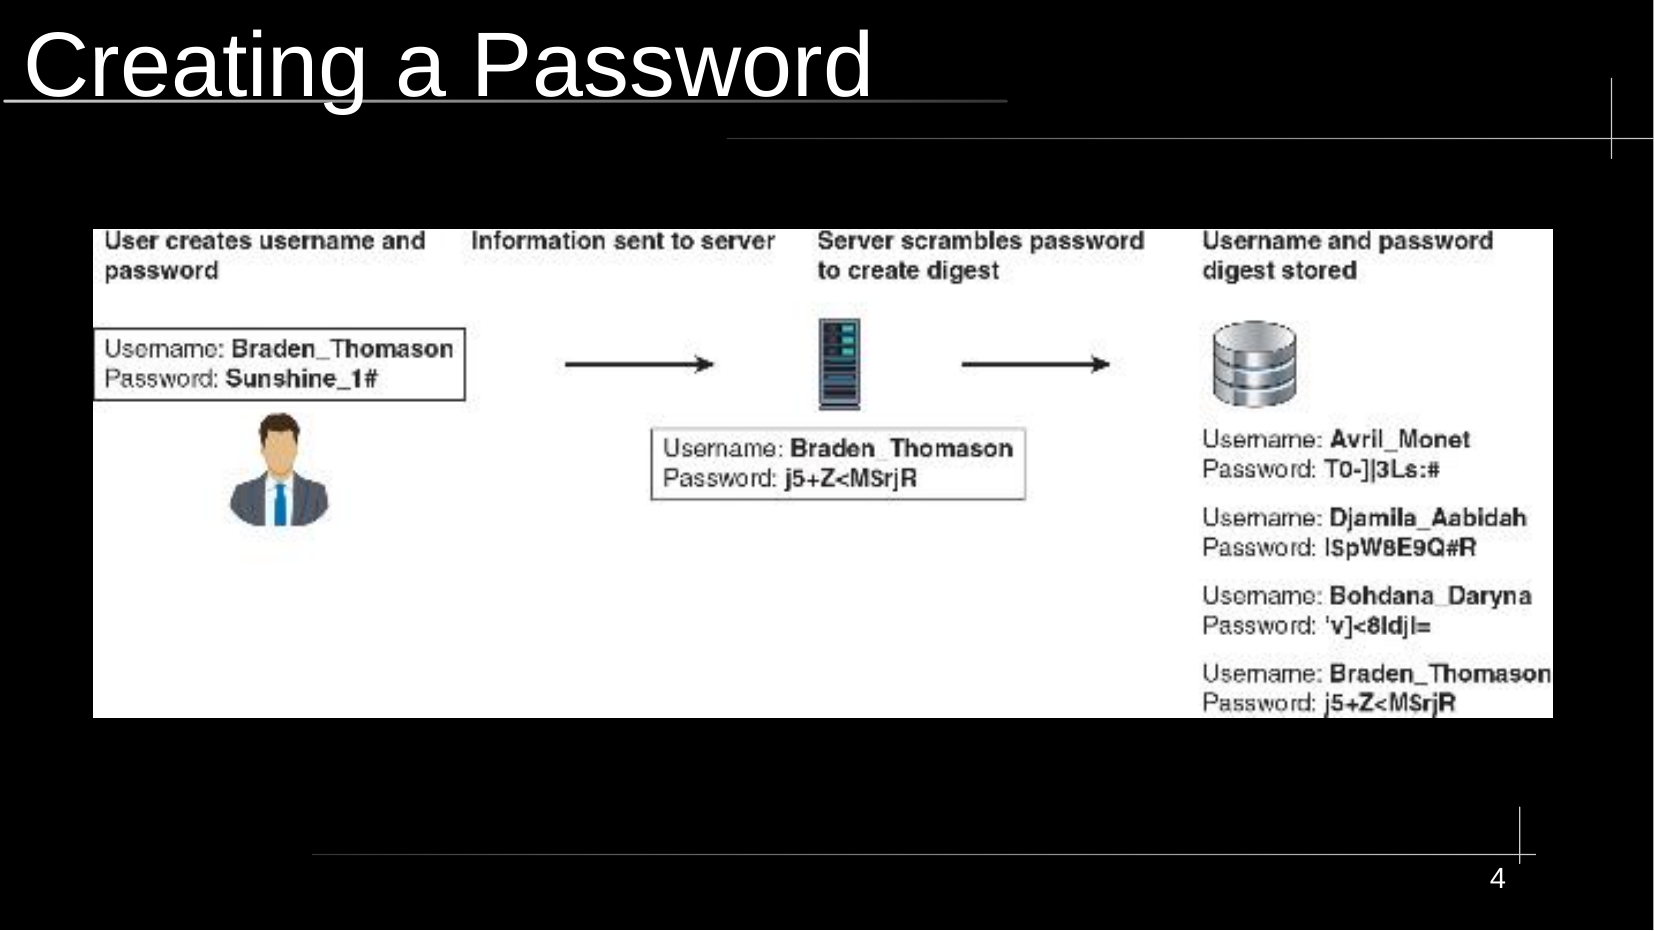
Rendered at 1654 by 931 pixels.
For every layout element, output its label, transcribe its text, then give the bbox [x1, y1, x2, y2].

title Creating a Password [23, 11, 1589, 119]
picture [93, 229, 1553, 718]
